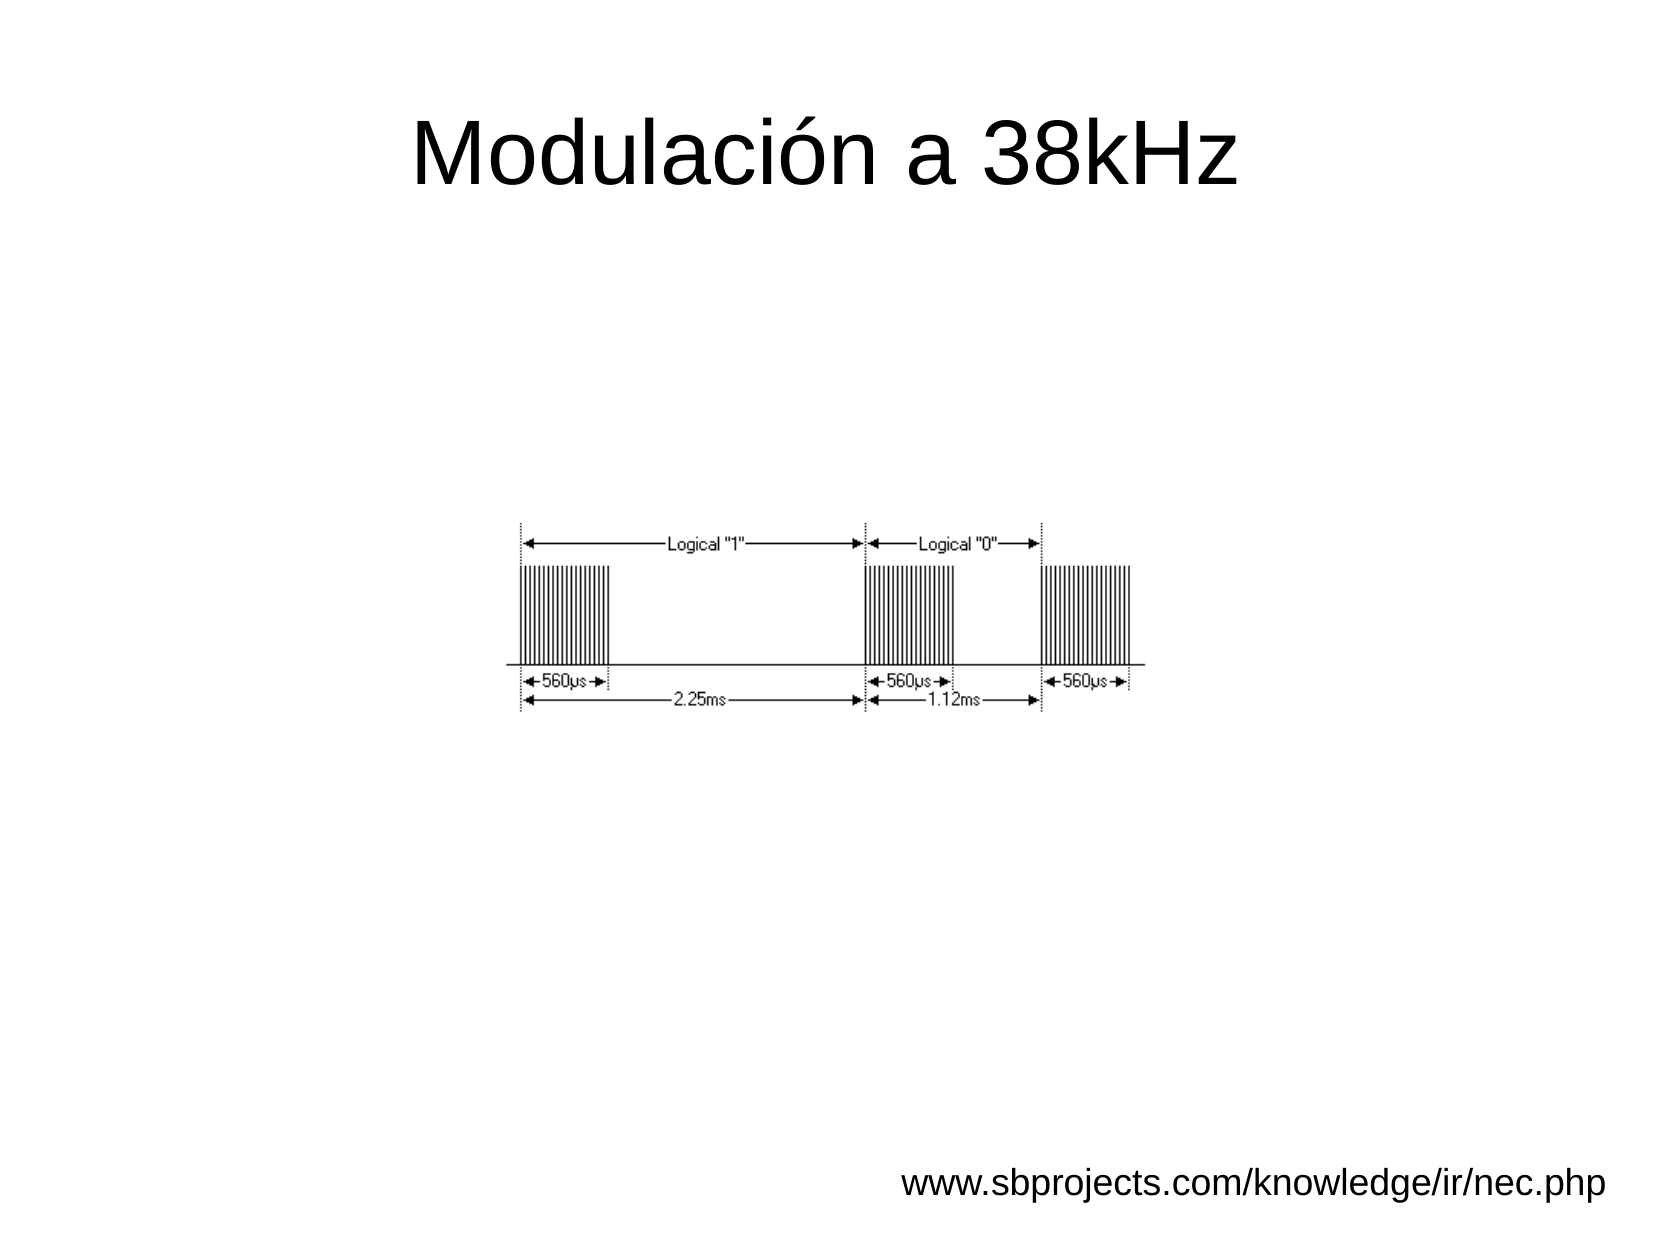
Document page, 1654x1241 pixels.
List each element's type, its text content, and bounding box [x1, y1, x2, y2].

title Modulación a 38kHz [82, 56, 1571, 250]
picture [502, 523, 1153, 716]
text_box www.sbprojects.com/knowledge/ir/nec.php [886, 1153, 1625, 1211]
